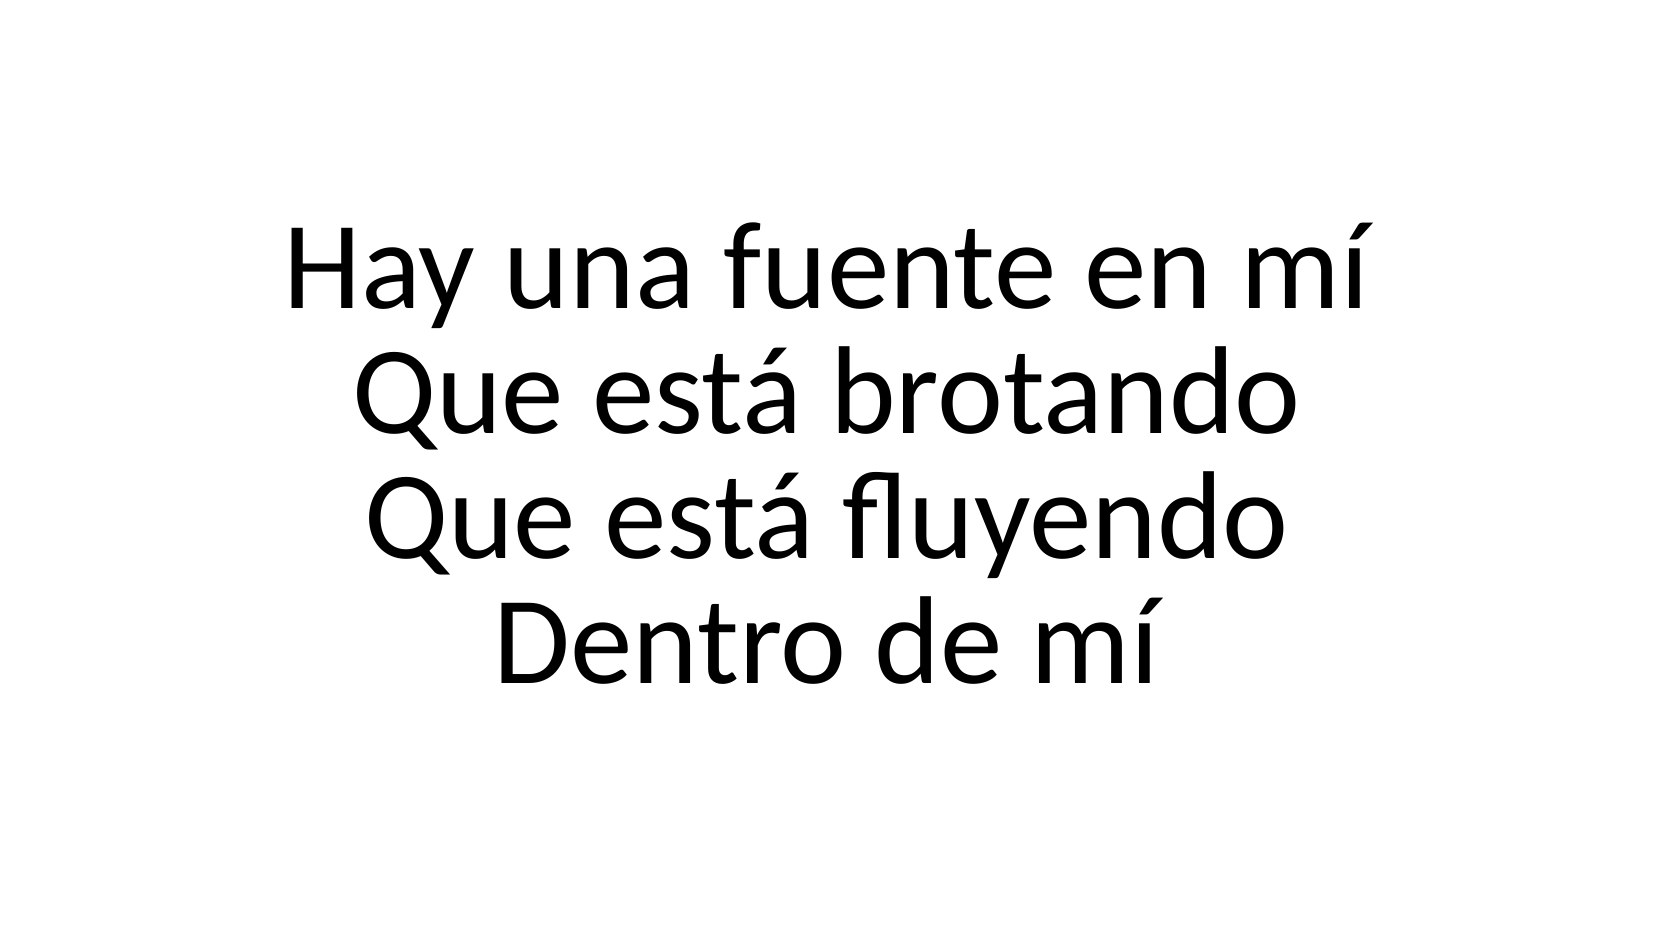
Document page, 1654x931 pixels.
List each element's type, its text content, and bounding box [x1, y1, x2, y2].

title Hay una fuente en mí Que está brotando Que está fluyendo Dentro de mí [0, 0, 1654, 931]
